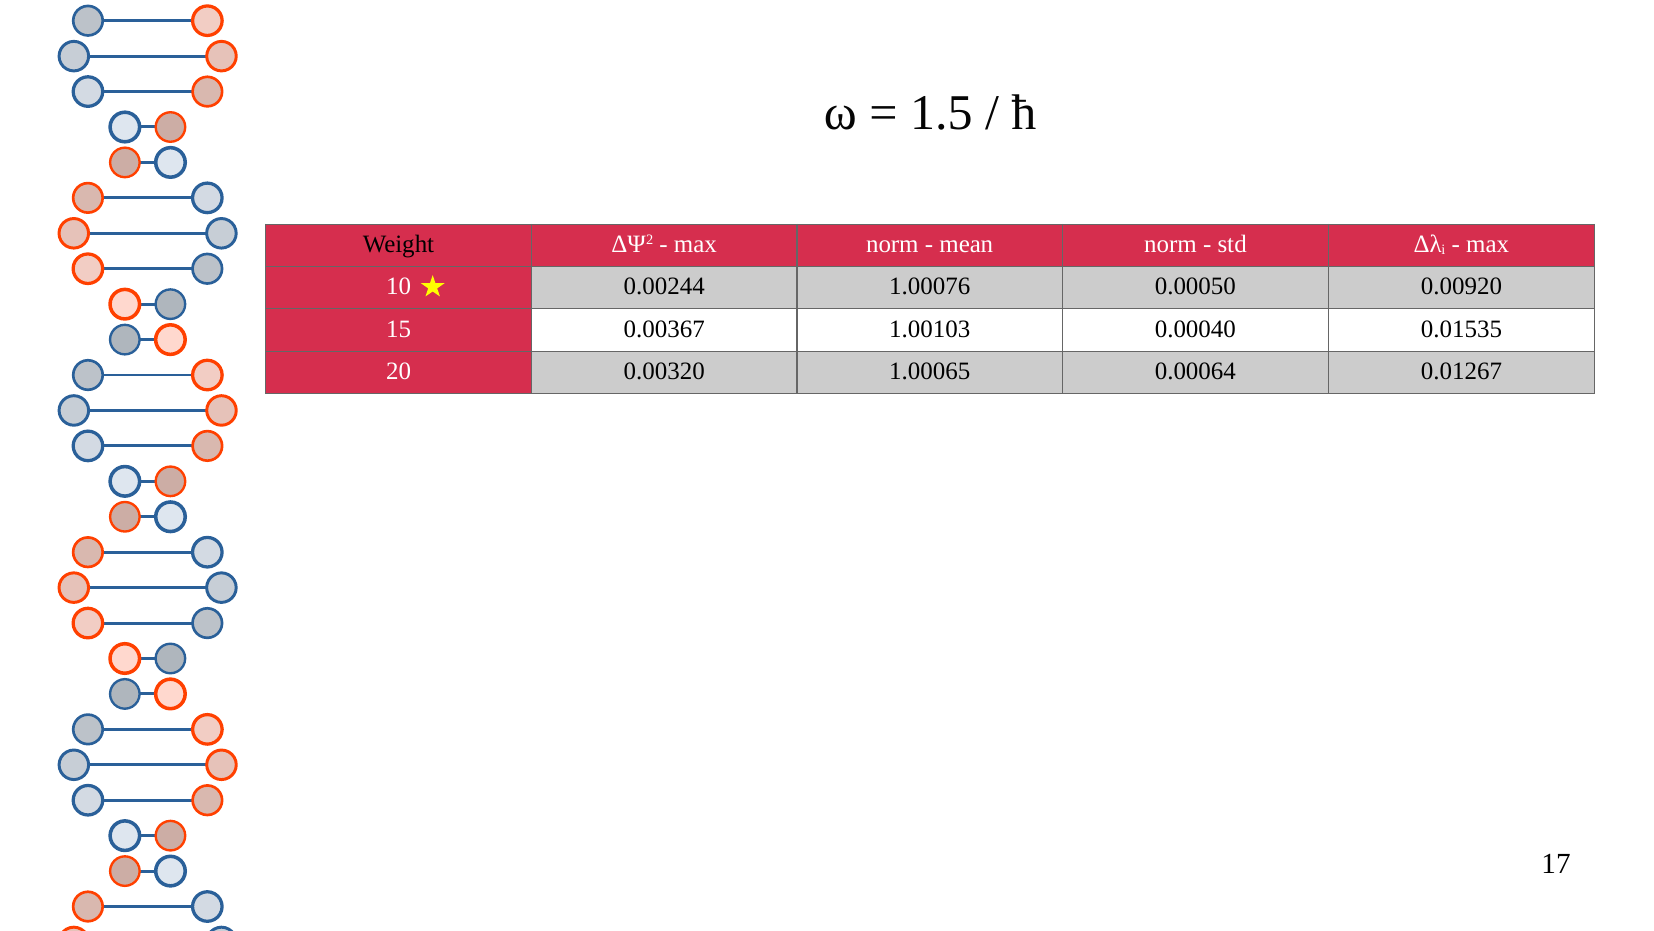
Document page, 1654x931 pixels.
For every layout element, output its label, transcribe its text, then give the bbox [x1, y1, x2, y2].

table_cell 15 [266, 309, 531, 351]
table_cell 0.00367 [532, 309, 796, 351]
table_cell 0.00050 [1063, 267, 1328, 308]
table_cell 0.00244 [532, 267, 796, 308]
table_cell 1.00065 [798, 352, 1062, 393]
table_cell 0.01535 [1329, 309, 1594, 351]
table_header Δλi - max [1329, 225, 1594, 266]
table_cell 1.00103 [798, 309, 1062, 351]
table_cell 0.01267 [1329, 352, 1594, 393]
table_cell 0.00040 [1063, 309, 1328, 351]
text_box [420, 275, 445, 297]
table_cell 1.00076 [798, 267, 1062, 308]
table_header ΔΨ2 - max [532, 225, 796, 266]
title ω = 1.5 / ħ [265, 35, 1595, 189]
table_header norm - mean [798, 225, 1062, 266]
table_cell 10 [266, 267, 531, 308]
table_header norm - std [1063, 225, 1328, 266]
table_cell 0.00320 [532, 352, 796, 393]
table_header Weight [266, 225, 531, 266]
table_cell 20 [266, 352, 531, 393]
table_cell 0.00064 [1063, 352, 1328, 393]
table_cell 0.00920 [1329, 267, 1594, 308]
